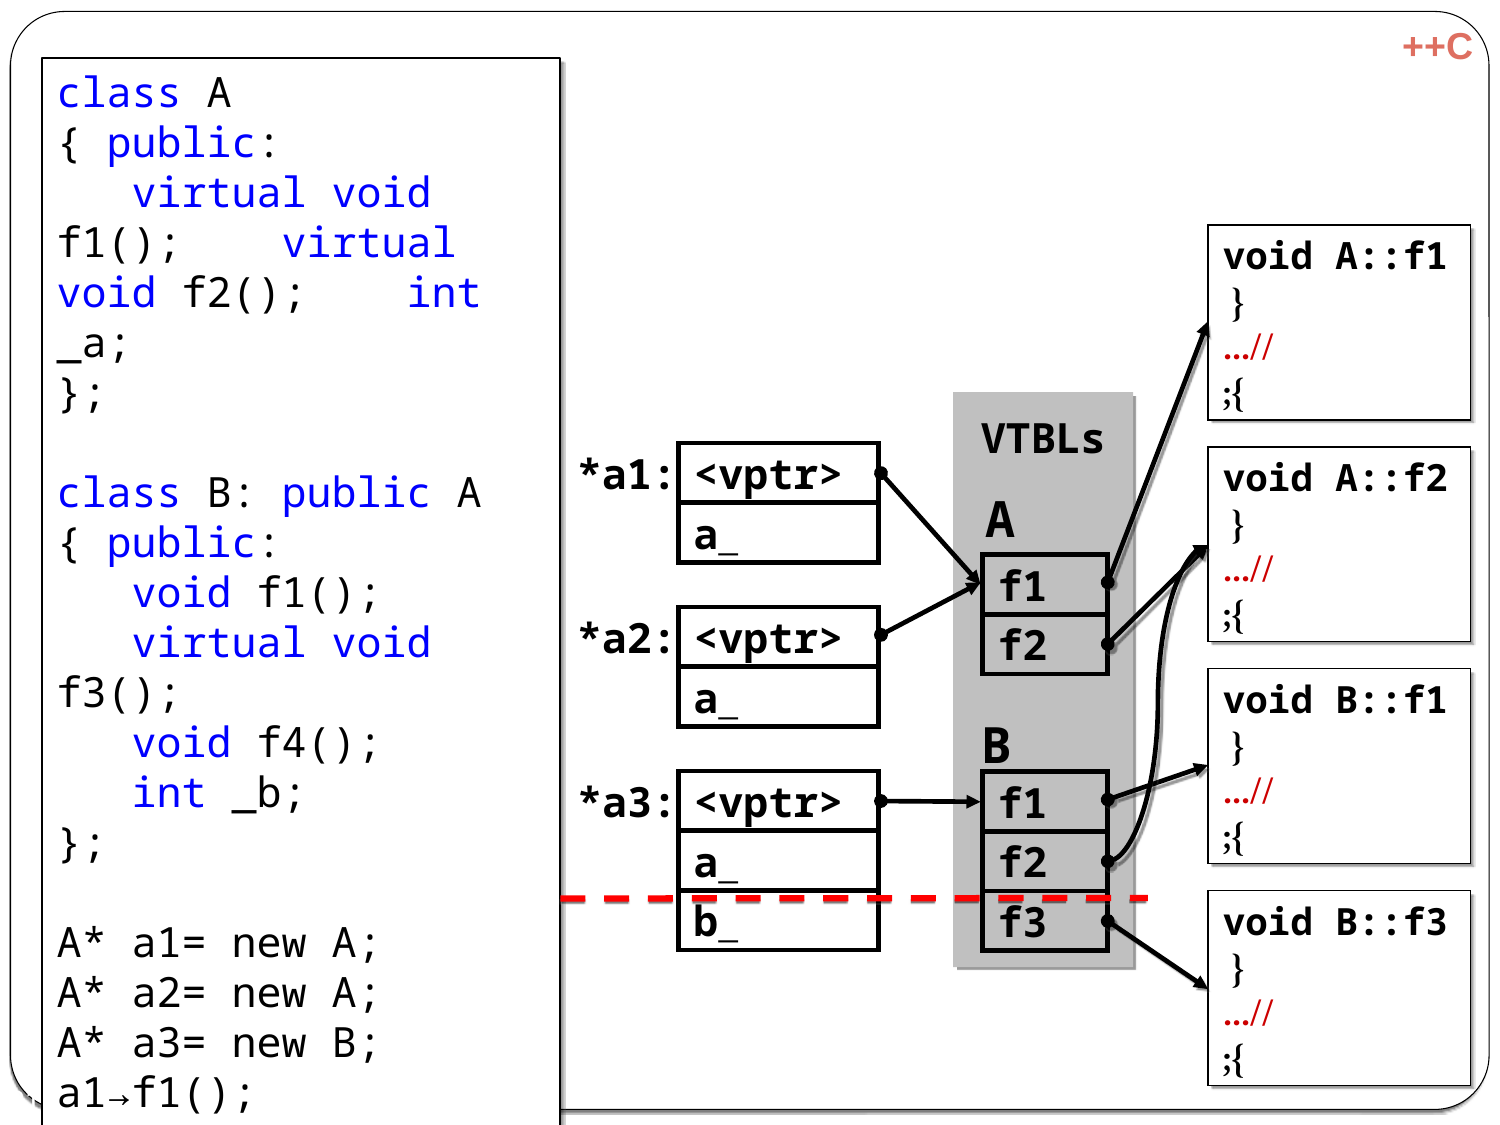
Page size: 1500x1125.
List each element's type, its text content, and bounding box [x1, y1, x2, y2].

text_box B [967, 705, 1027, 781]
text_box [953, 559, 971, 593]
text_box VTBLs [966, 404, 1121, 470]
text_box <vptr> [707, 606, 879, 666]
slide_number <number> [0, 1074, 50, 1125]
text_box class A { public: virtual void f1(); virtual void f2(); int _a; }; class B: public A { public: void f1(); virtual void f3(); void f4(); int _b; }; A* a1= new A; A* a2= new A; A* a3= new B; a1→f1(); a3→f1(); // same code [41, 58, 561, 1125]
text_box f2 [982, 831, 1108, 891]
text_box _b [678, 890, 879, 950]
text_box [1108, 794, 1134, 856]
text_box void A::f2 { //... }; [1208, 446, 1471, 642]
text_box _a [678, 502, 879, 563]
text_box <vptr> [708, 771, 879, 830]
text_box f1 [982, 554, 1108, 614]
text_box f3 [982, 891, 1108, 951]
text_box f1 [982, 771, 1108, 831]
text_box void B::f3 { //... }; [1208, 890, 1471, 1086]
text_box A [970, 479, 1031, 555]
text_box [1108, 845, 1134, 935]
text_box <vptr> [707, 443, 879, 502]
text_box _a [678, 830, 879, 890]
text_box *a3: [547, 753, 708, 849]
text_box _a [678, 666, 879, 727]
text_box void A::f1 { //... }; [1208, 224, 1471, 420]
text_box [1108, 525, 1134, 637]
text_box void B::f1 { //... }; [1208, 668, 1471, 864]
text_box *a2: [546, 589, 707, 685]
text_box f2 [982, 614, 1108, 674]
text_box *a1: [546, 425, 707, 521]
text_box [953, 392, 1134, 968]
